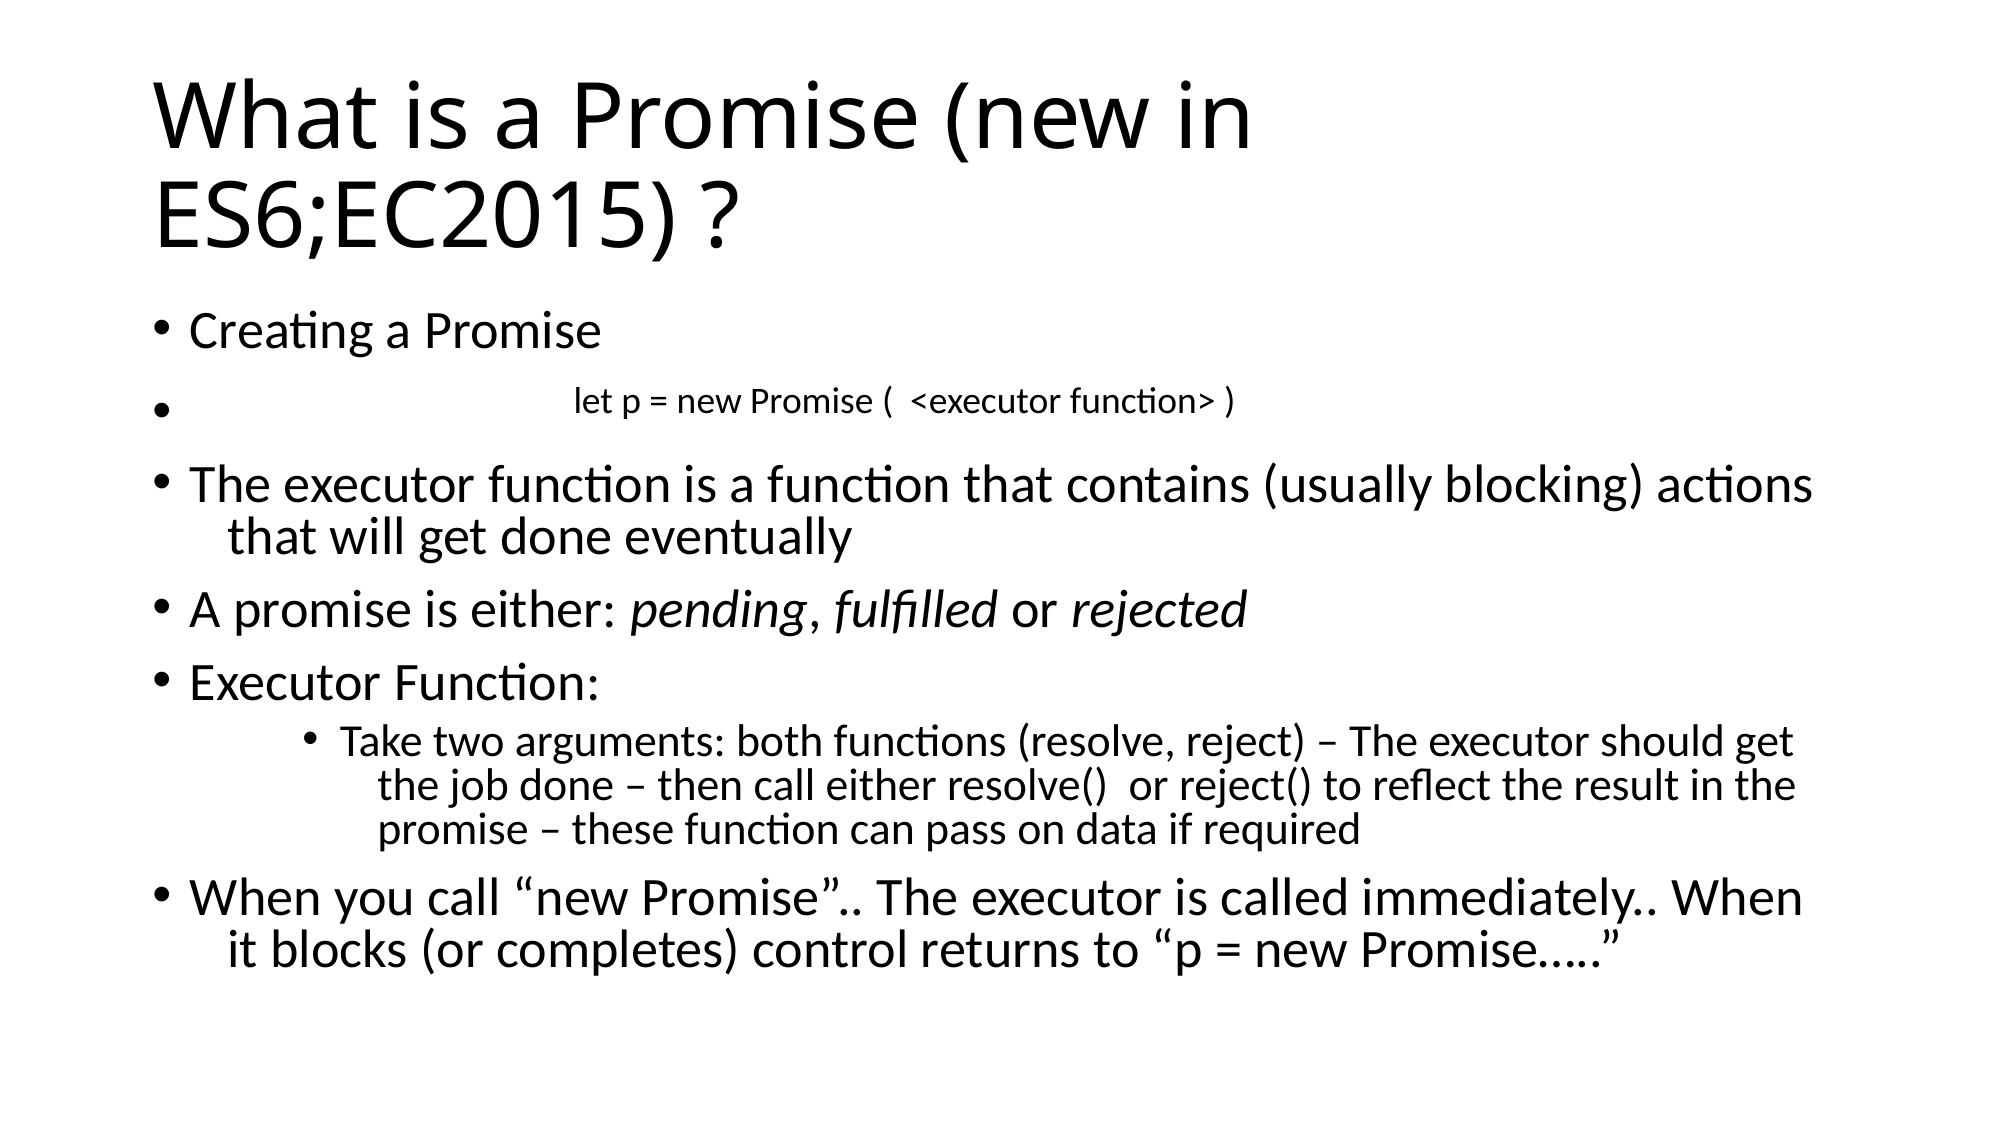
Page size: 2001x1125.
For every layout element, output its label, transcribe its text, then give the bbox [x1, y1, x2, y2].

text_box let p = new Promise ( <executor function> ) [558, 368, 1261, 430]
list Creating a Promise The executor function is a function that contains (usually blocking) actions that will get done eventually A promise is either: pending, fulfilled or rejected Executor Function: Take two arguments: both functions (resolve, reject) – The executor should get the job done – then call either resolve() or reject() to reflect the result in the promise – these function can pass on data if required When you call “new Promise”.. The executor is called immediately.. When it blocks (or completes) control returns to “p = new Promise…..” [137, 299, 1863, 1014]
title What is a Promise (new in ES6;EC2015) ? [137, 59, 1863, 278]
